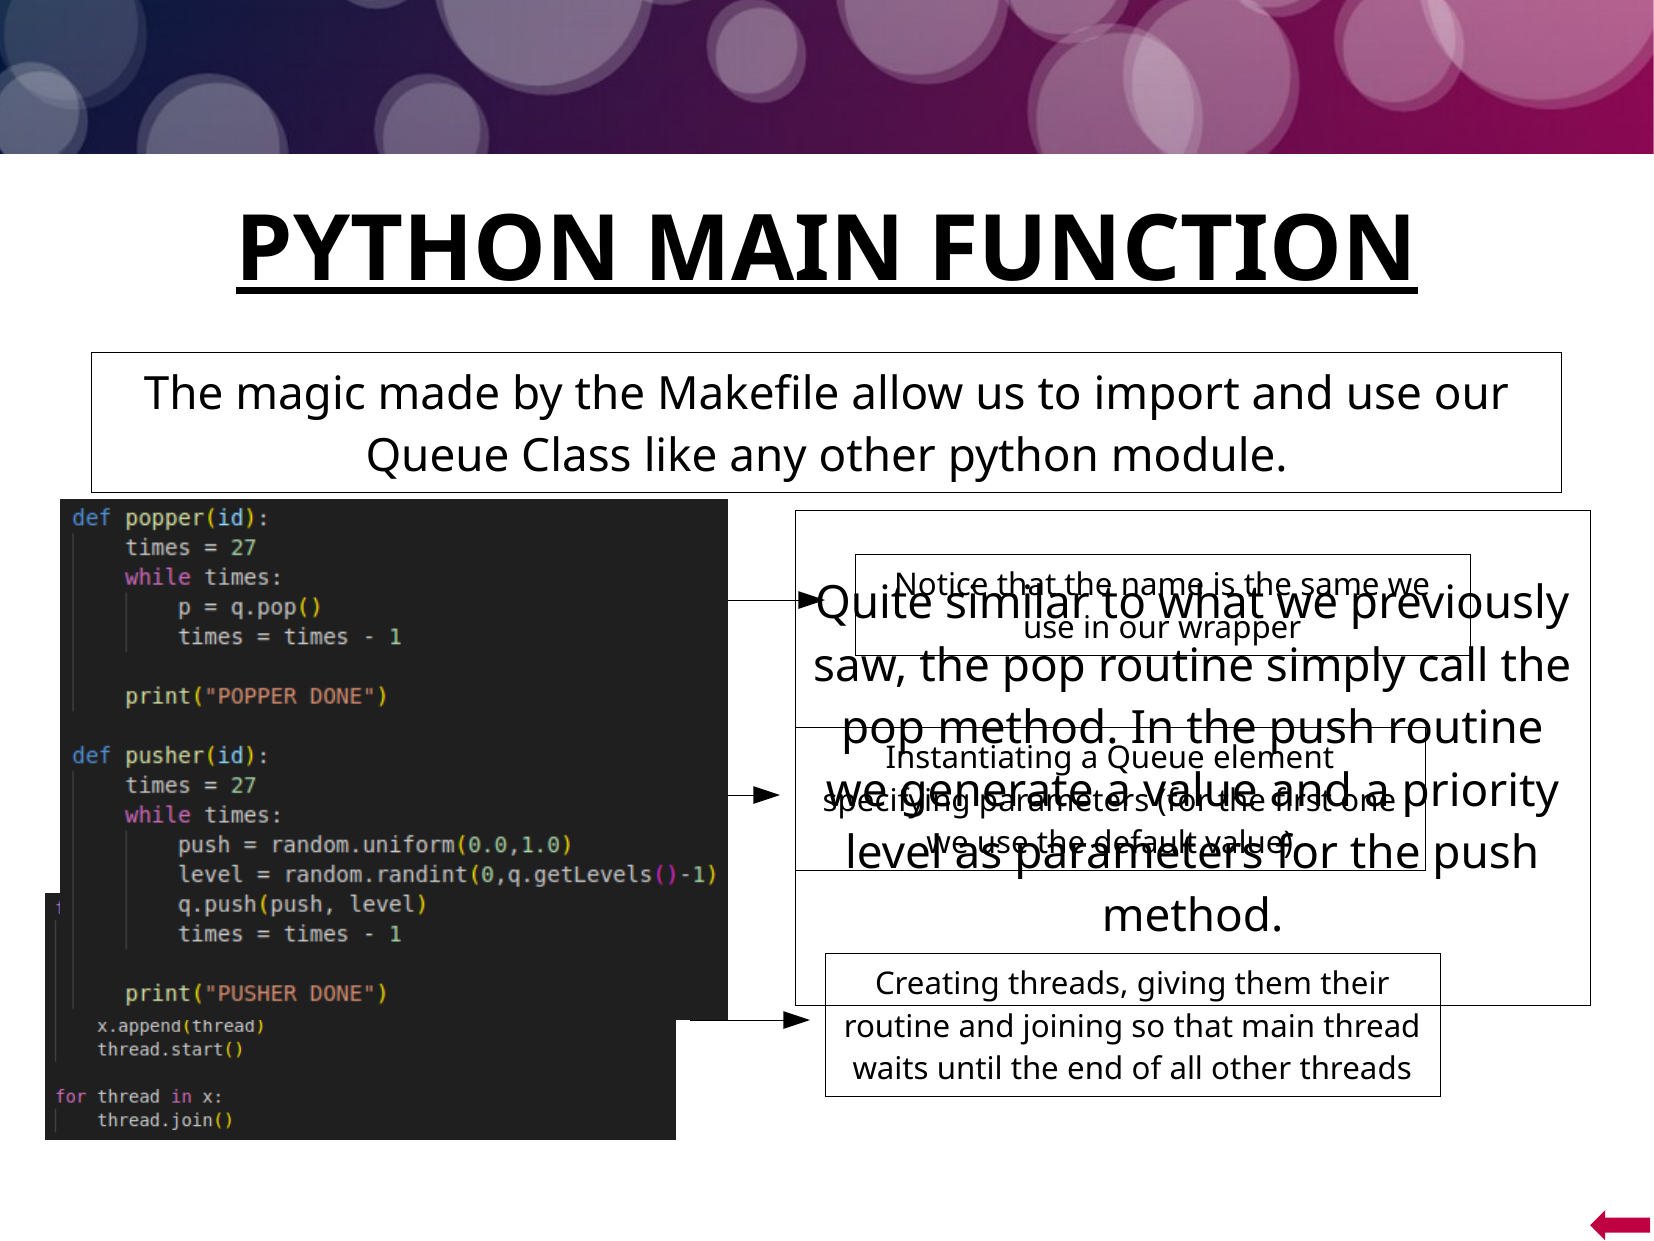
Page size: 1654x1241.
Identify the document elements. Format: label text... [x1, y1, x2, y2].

picture [0, 0, 1654, 154]
picture [45, 499, 728, 1141]
text_box The magic made by the Makefile allow us to import and use our Queue Class like any other python module. [91, 352, 1562, 493]
text_box Quite similar to what we previously saw, the pop routine simply call the pop method. In the push routine we generate a value and a priority level as parameters for the push method. [795, 510, 1591, 1006]
title PYTHON MAIN FUNCTION [82, 159, 1571, 331]
text_box [1590, 1210, 1651, 1241]
text_box Creating threads, giving them their routine and joining so that main thread waits until the end of all other threads [825, 1006, 1441, 1097]
